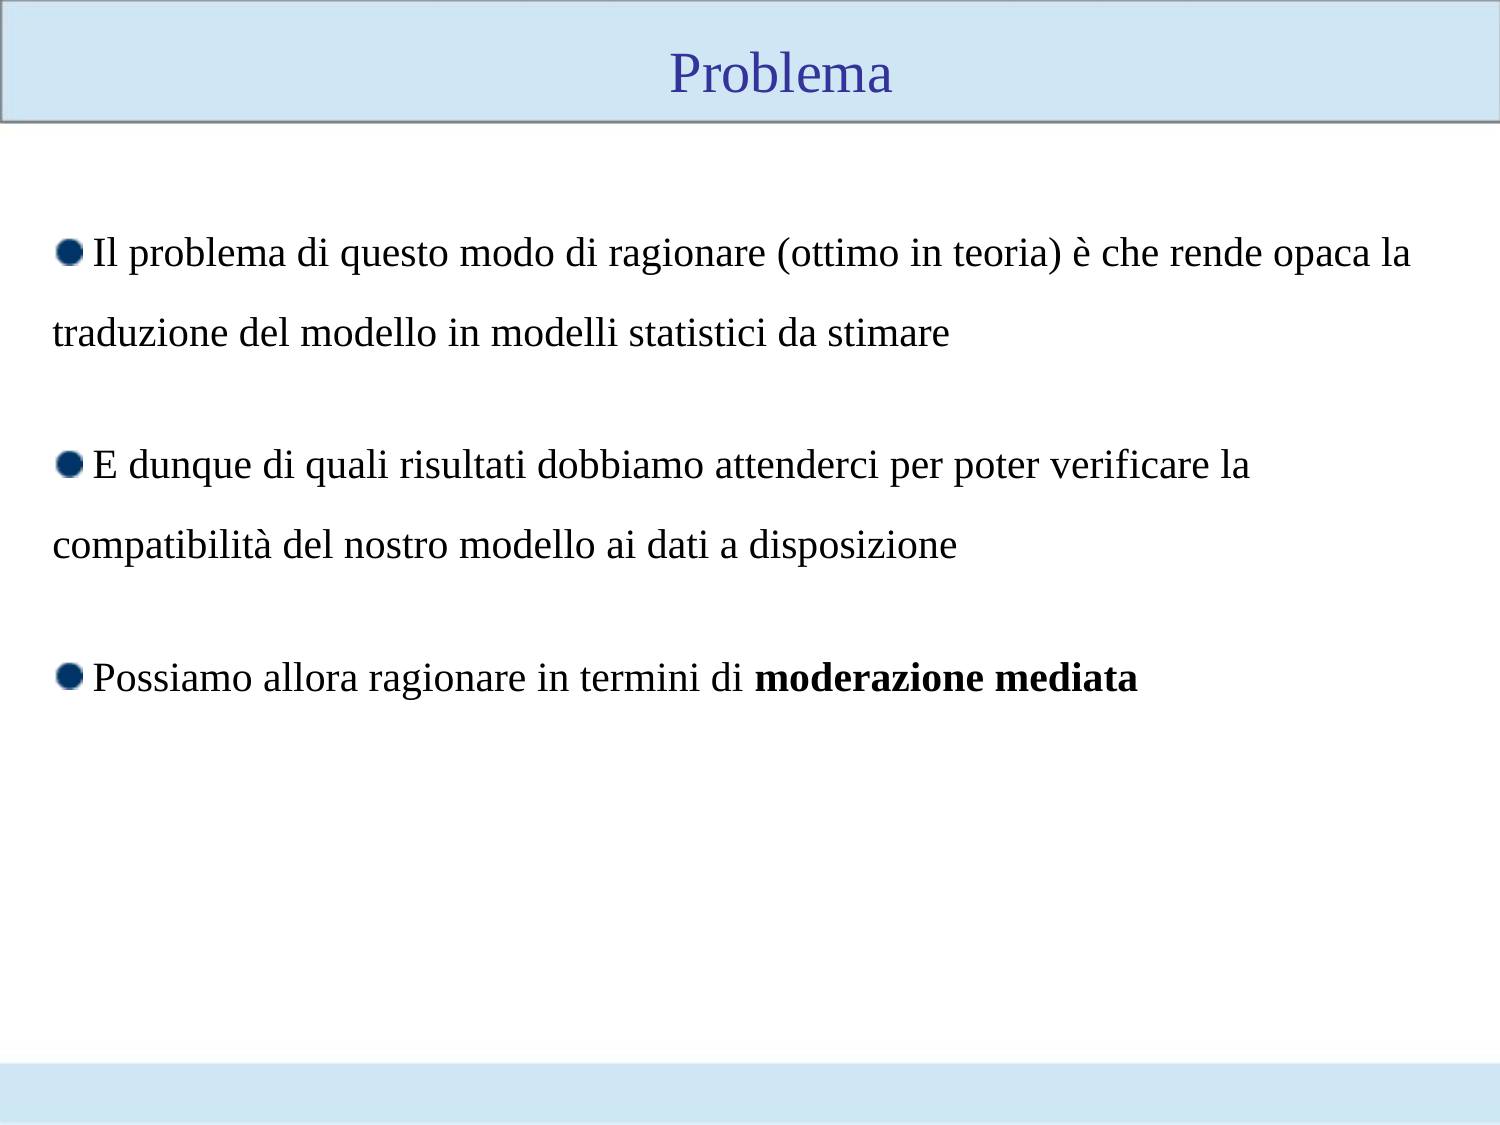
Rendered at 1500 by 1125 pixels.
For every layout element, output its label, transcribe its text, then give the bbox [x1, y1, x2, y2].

text_box Il problema di questo modo di ragionare (ottimo in teoria) è che rende opaca la traduzione del modello in modelli statistici da stimare E dunque di quali risultati dobbiamo attenderci per poter verificare la compatibilità del nostro modello ai dati a disposizione Possiamo allora ragionare in termini di moderazione mediata [37, 187, 1463, 708]
picture [0, 0, 1500, 1125]
title Problema [249, 21, 1313, 117]
